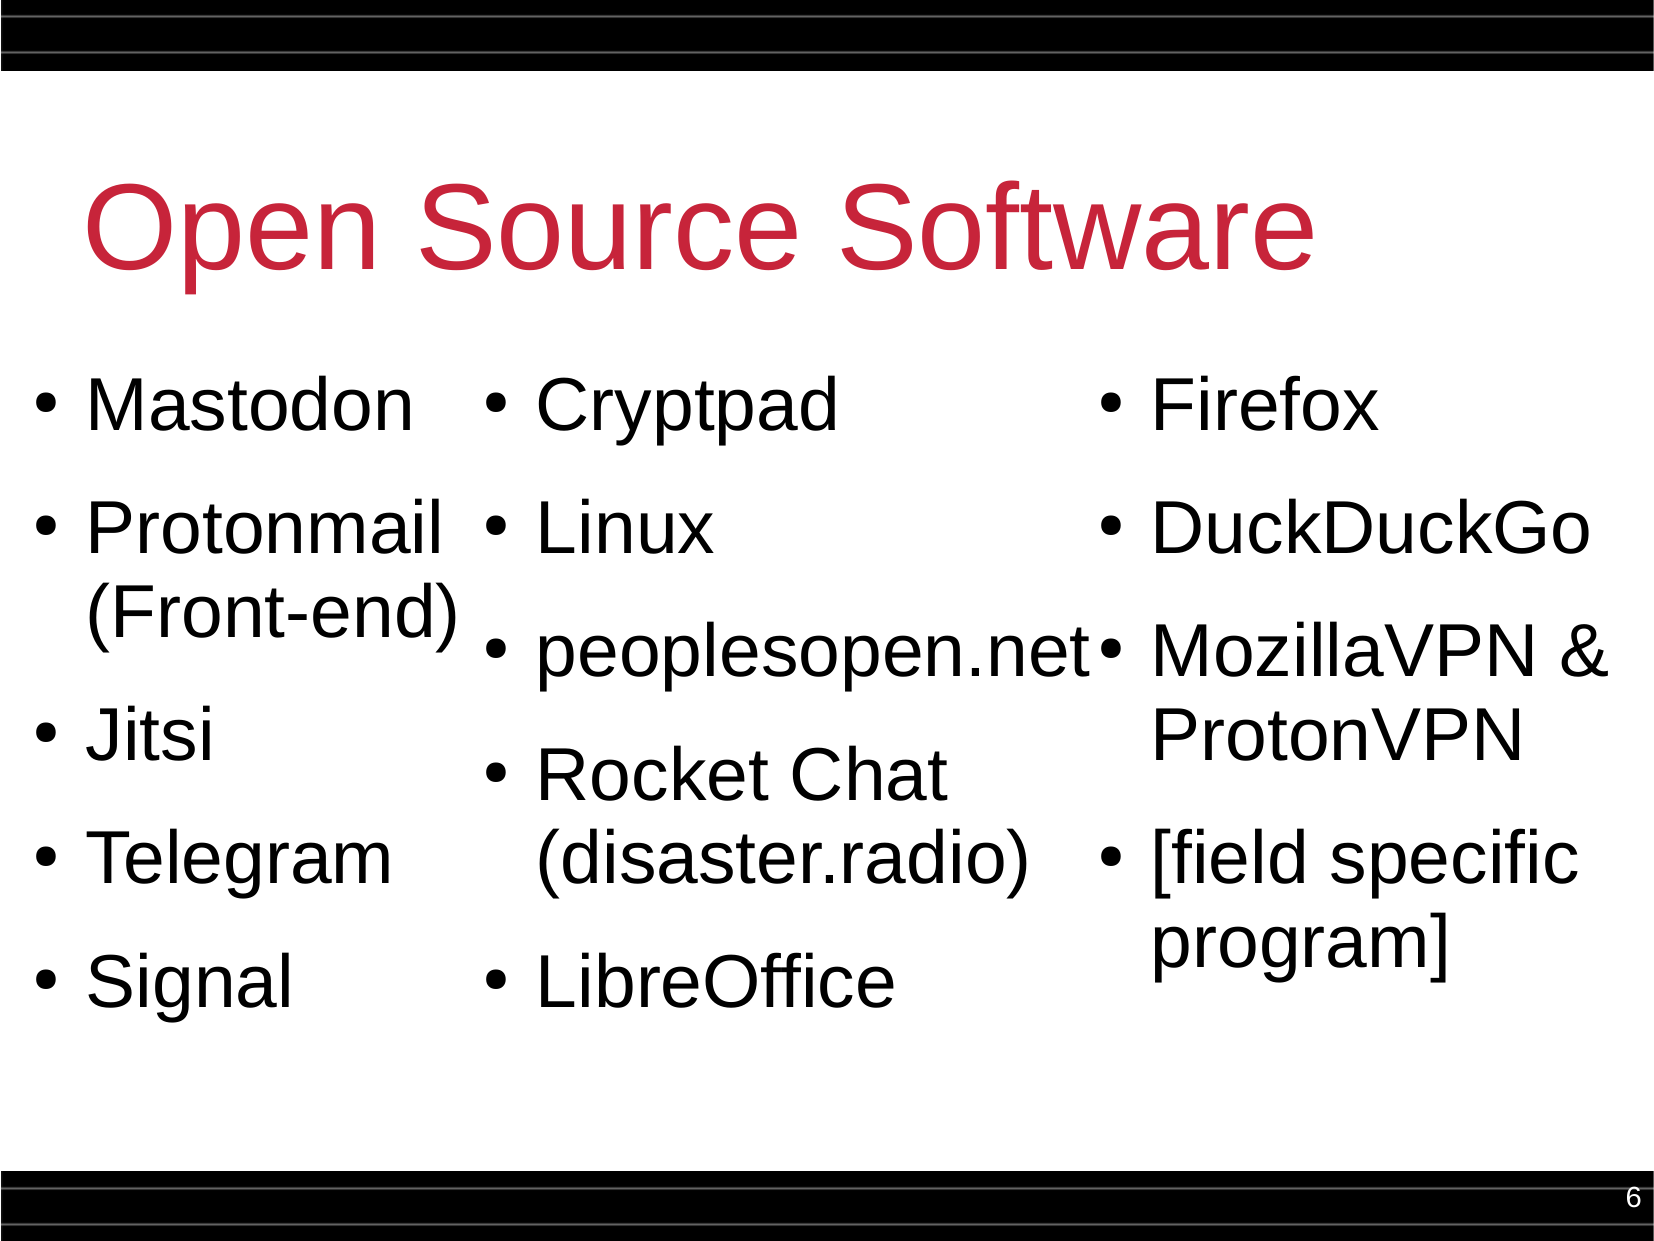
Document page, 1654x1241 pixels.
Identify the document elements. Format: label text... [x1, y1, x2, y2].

title Open Source Software [82, 123, 1571, 331]
list Cryptpad Linux peoplesopen.net Rocket Chat (disaster.radio) LibreOffice [465, 362, 1111, 1134]
picture [1, 0, 1654, 71]
list Mastodon Protonmail (Front-end) Jitsi Telegram Signal [15, 362, 465, 1134]
list Firefox DuckDuckGo MozillaVPN & ProtonVPN [field specific program] [1111, 362, 1636, 1134]
picture [1, 1171, 1654, 1241]
